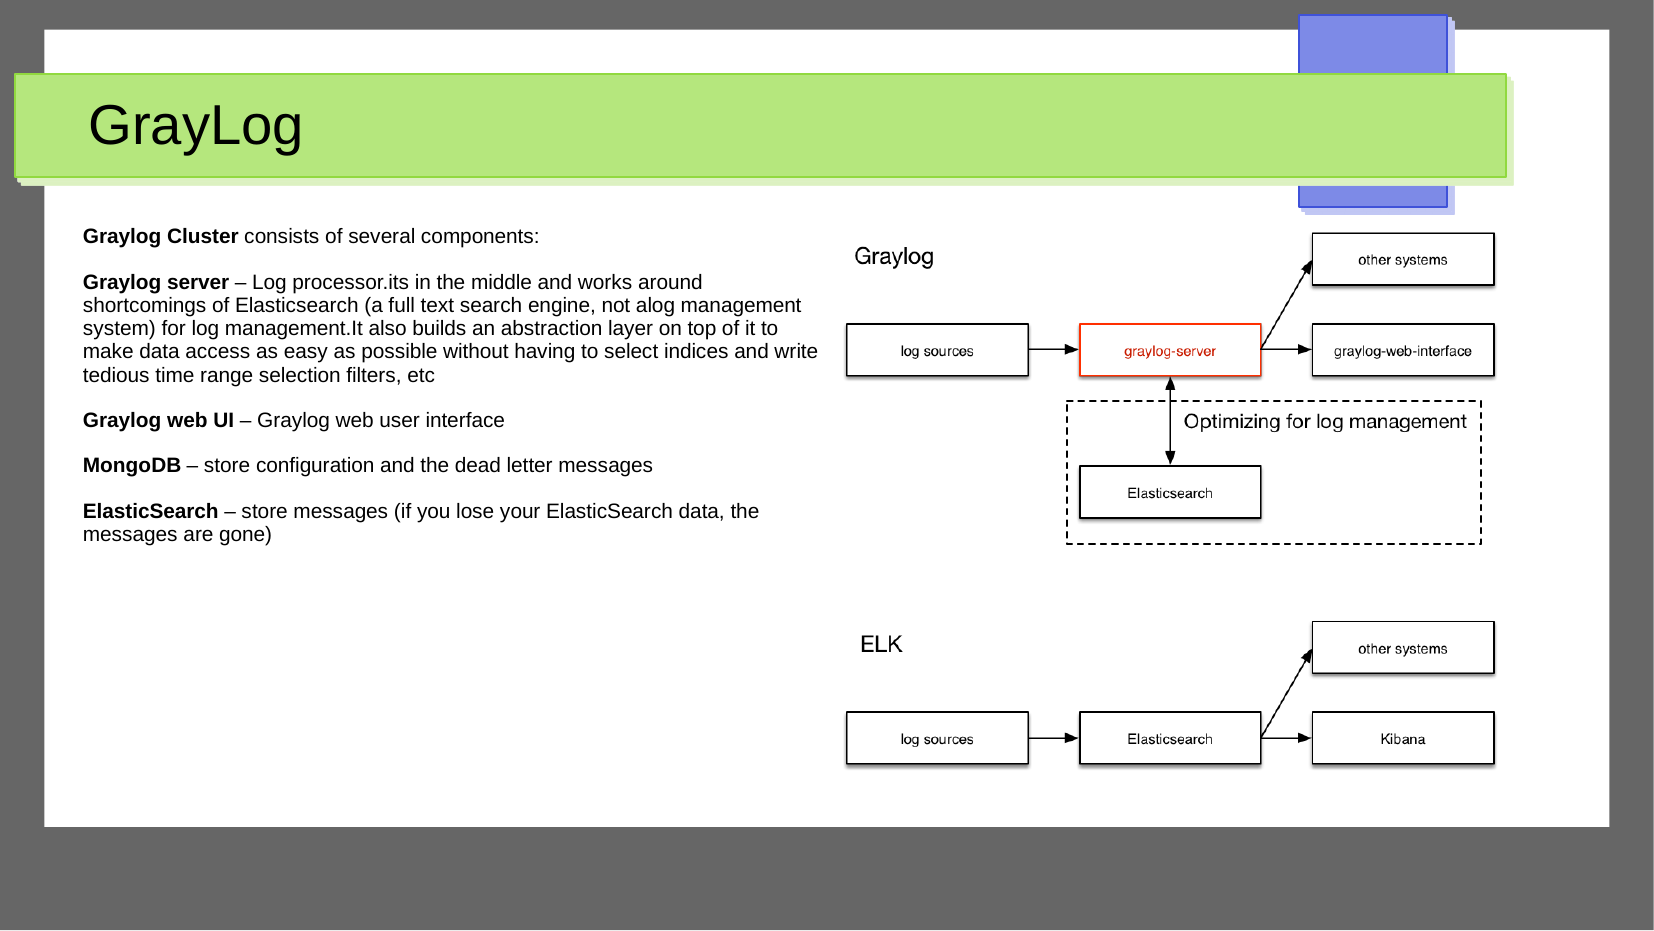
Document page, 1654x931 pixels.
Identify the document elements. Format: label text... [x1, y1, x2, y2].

title GrayLog [88, 73, 1506, 178]
picture [825, 214, 1515, 788]
text_box Graylog Cluster consists of several components: Graylog server – Log processor.its in the middle and works around shortcomings of Elasticsearch (a full text search engine, not alog management system) for log management.It also builds an abstraction layer on top of it to make data access as easy as possible without having to select indices and write tedious time range selection filters, etc Graylog web UI – Graylog web user interface MongoDB – store configuration and the dead letter messages ElasticSearch – store messages (if you lose your ElasticSearch data, the messages are gone) [82, 225, 826, 592]
